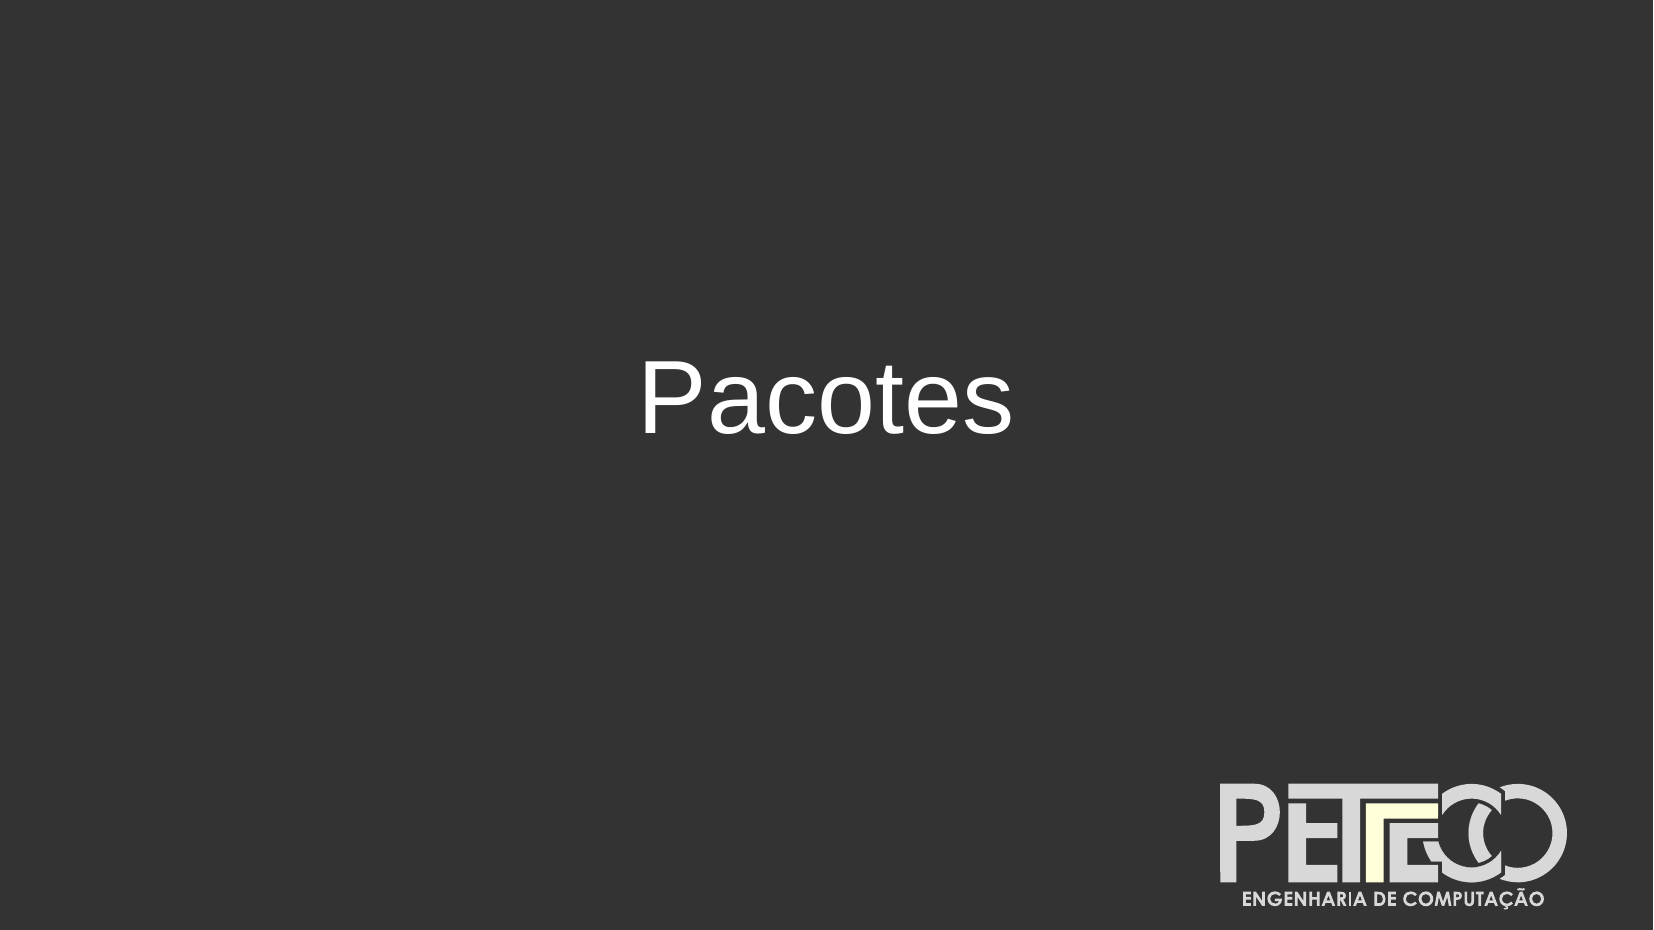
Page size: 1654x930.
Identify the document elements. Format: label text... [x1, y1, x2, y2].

subtitle Pacotes [82, 37, 1571, 757]
